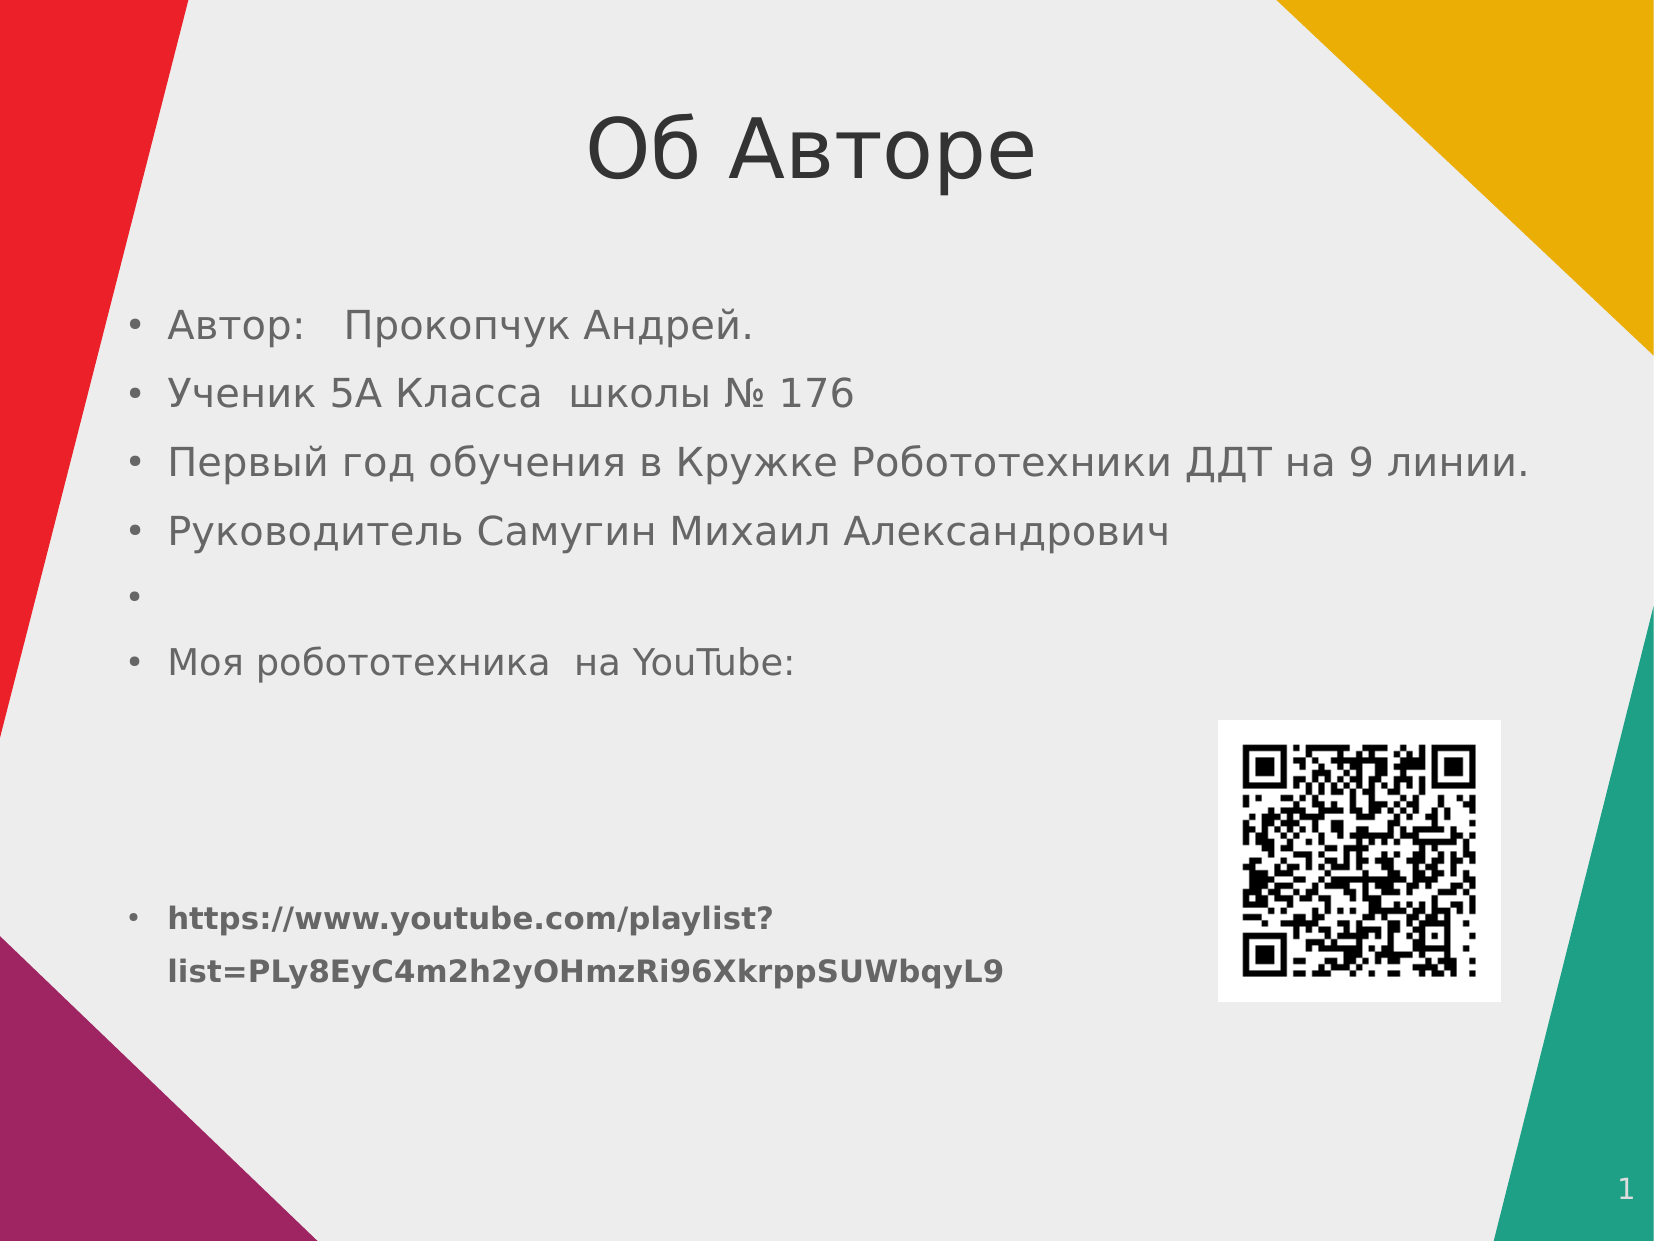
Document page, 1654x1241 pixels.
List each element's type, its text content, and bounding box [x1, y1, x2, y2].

list Автор: Прокопчук Андрей. Ученик 5А Класса школы № 176 Первый год обучения в Кружке Робототехники ДДТ на 9 линии. Руководитель Самугин Михаил Александрович Моя робототехника на YouTube: https://www.youtube.com/playlist?list=PLy8EyC4m2h2yOHmzRi96XkrppSUWbqyL9 [114, 302, 1539, 1033]
title Об Авторе [99, 51, 1524, 249]
picture [1218, 720, 1501, 1002]
